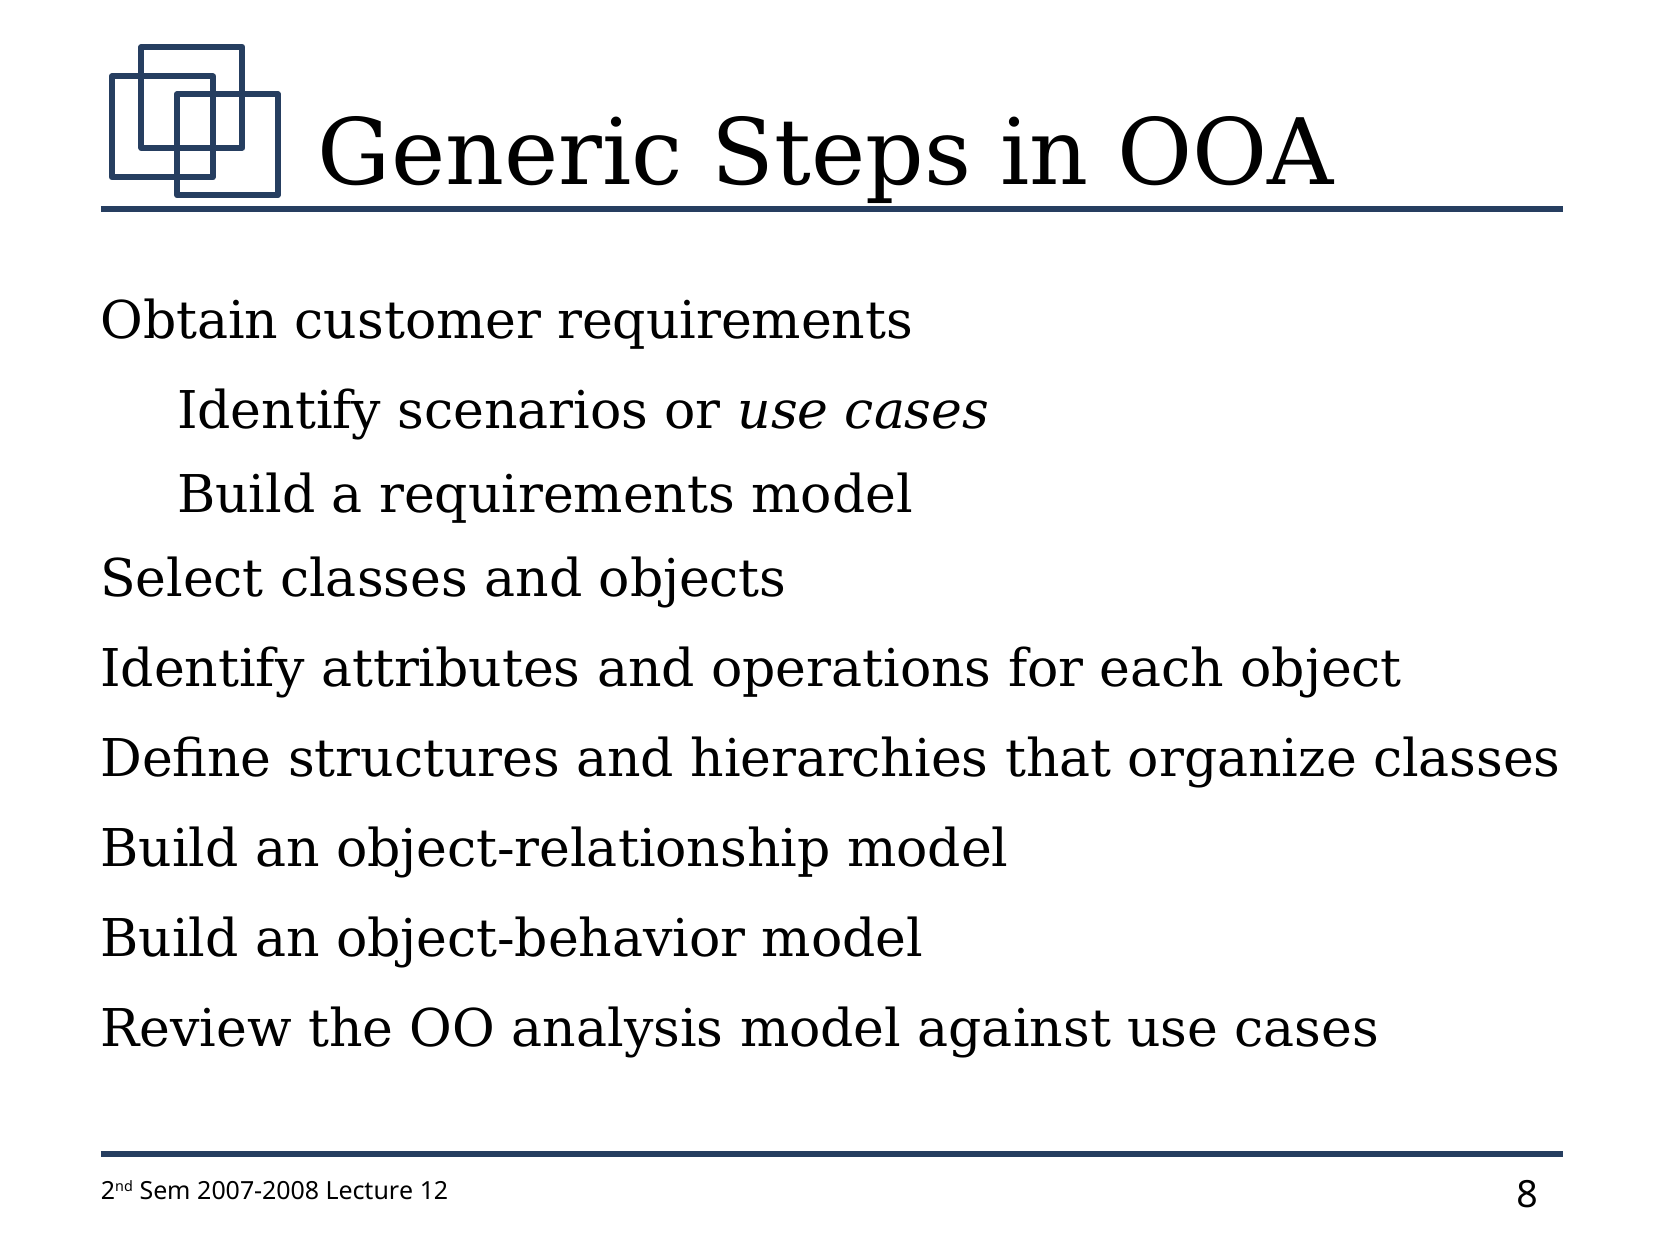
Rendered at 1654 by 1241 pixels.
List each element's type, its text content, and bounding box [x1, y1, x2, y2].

list Obtain customer requirements Identify scenarios or use cases Build a requirements model Select classes and objects Identify attributes and operations for each object Define structures and hierarchies that organize classes Build an object-relationship model Build an object-behavior model Review the OO analysis model against use cases [82, 290, 1571, 1120]
title Generic Steps in OOA [82, 49, 1571, 257]
